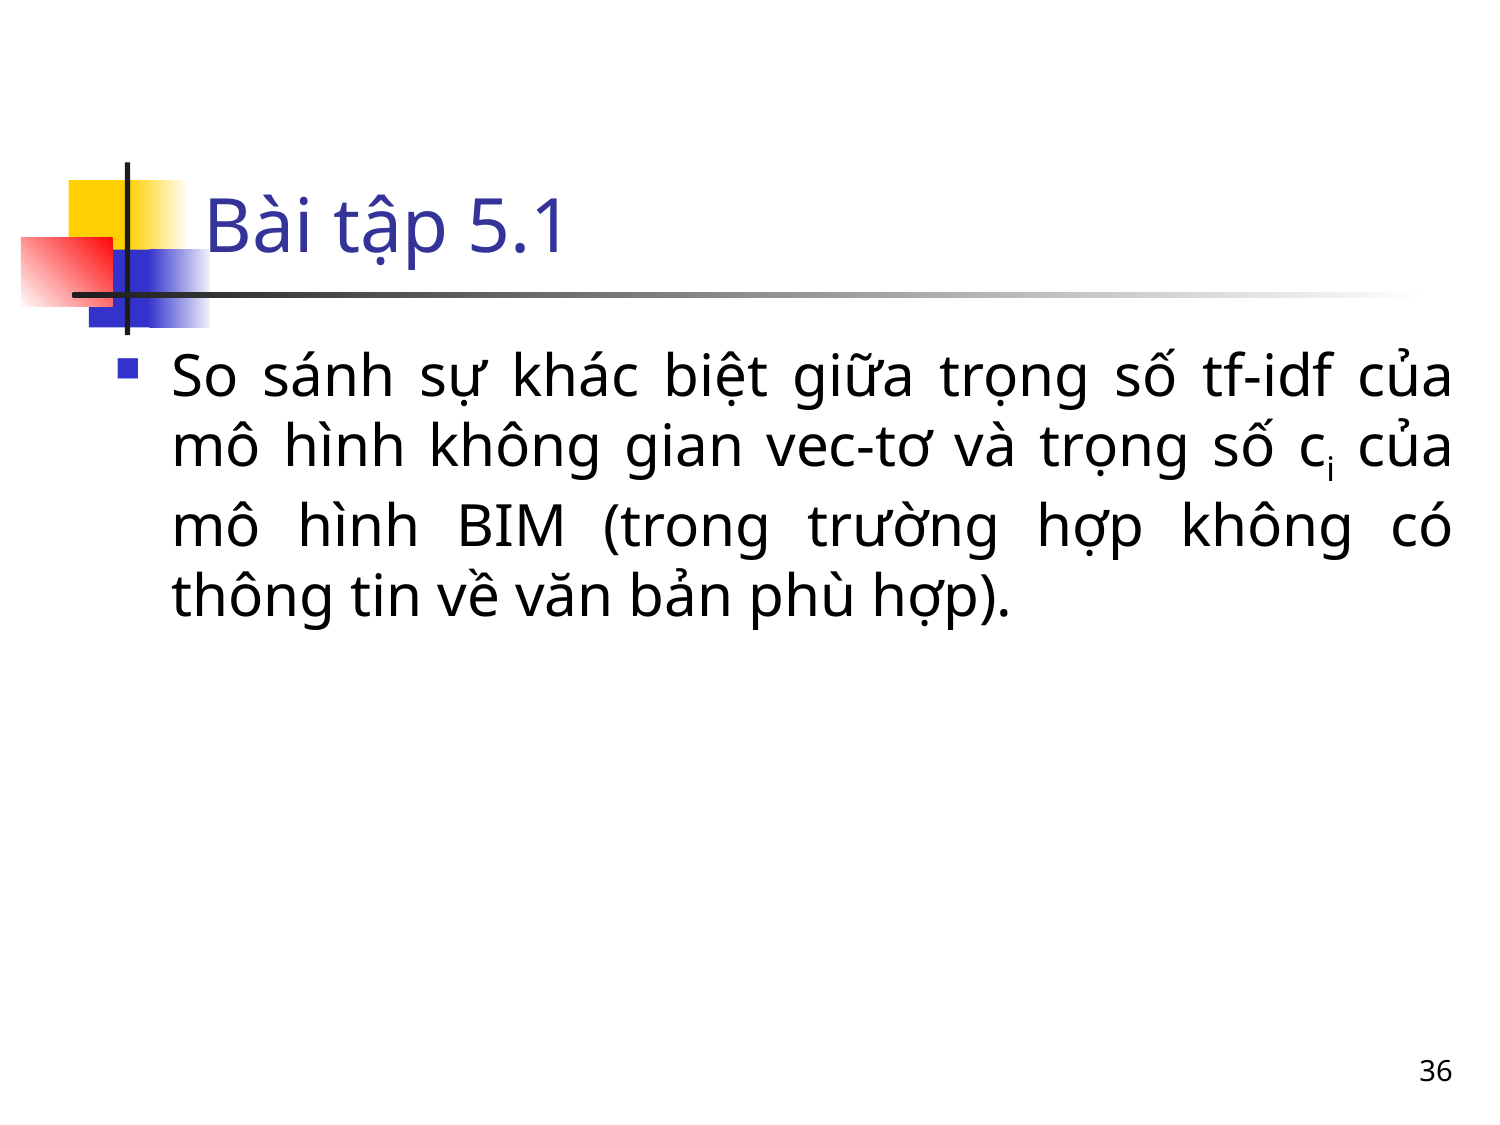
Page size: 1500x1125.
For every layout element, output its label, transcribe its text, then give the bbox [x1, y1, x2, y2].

slide_number <number> [1155, 1024, 1468, 1100]
title Bài tập 5.1 [188, 35, 1468, 275]
text_box So sánh sự khác biệt giữa trọng số tf-idf của mô hình không gian vec-tơ và trọng số ci của mô hình BIM (trong trường hợp không có thông tin về văn bản phù hợp). [100, 331, 1469, 705]
